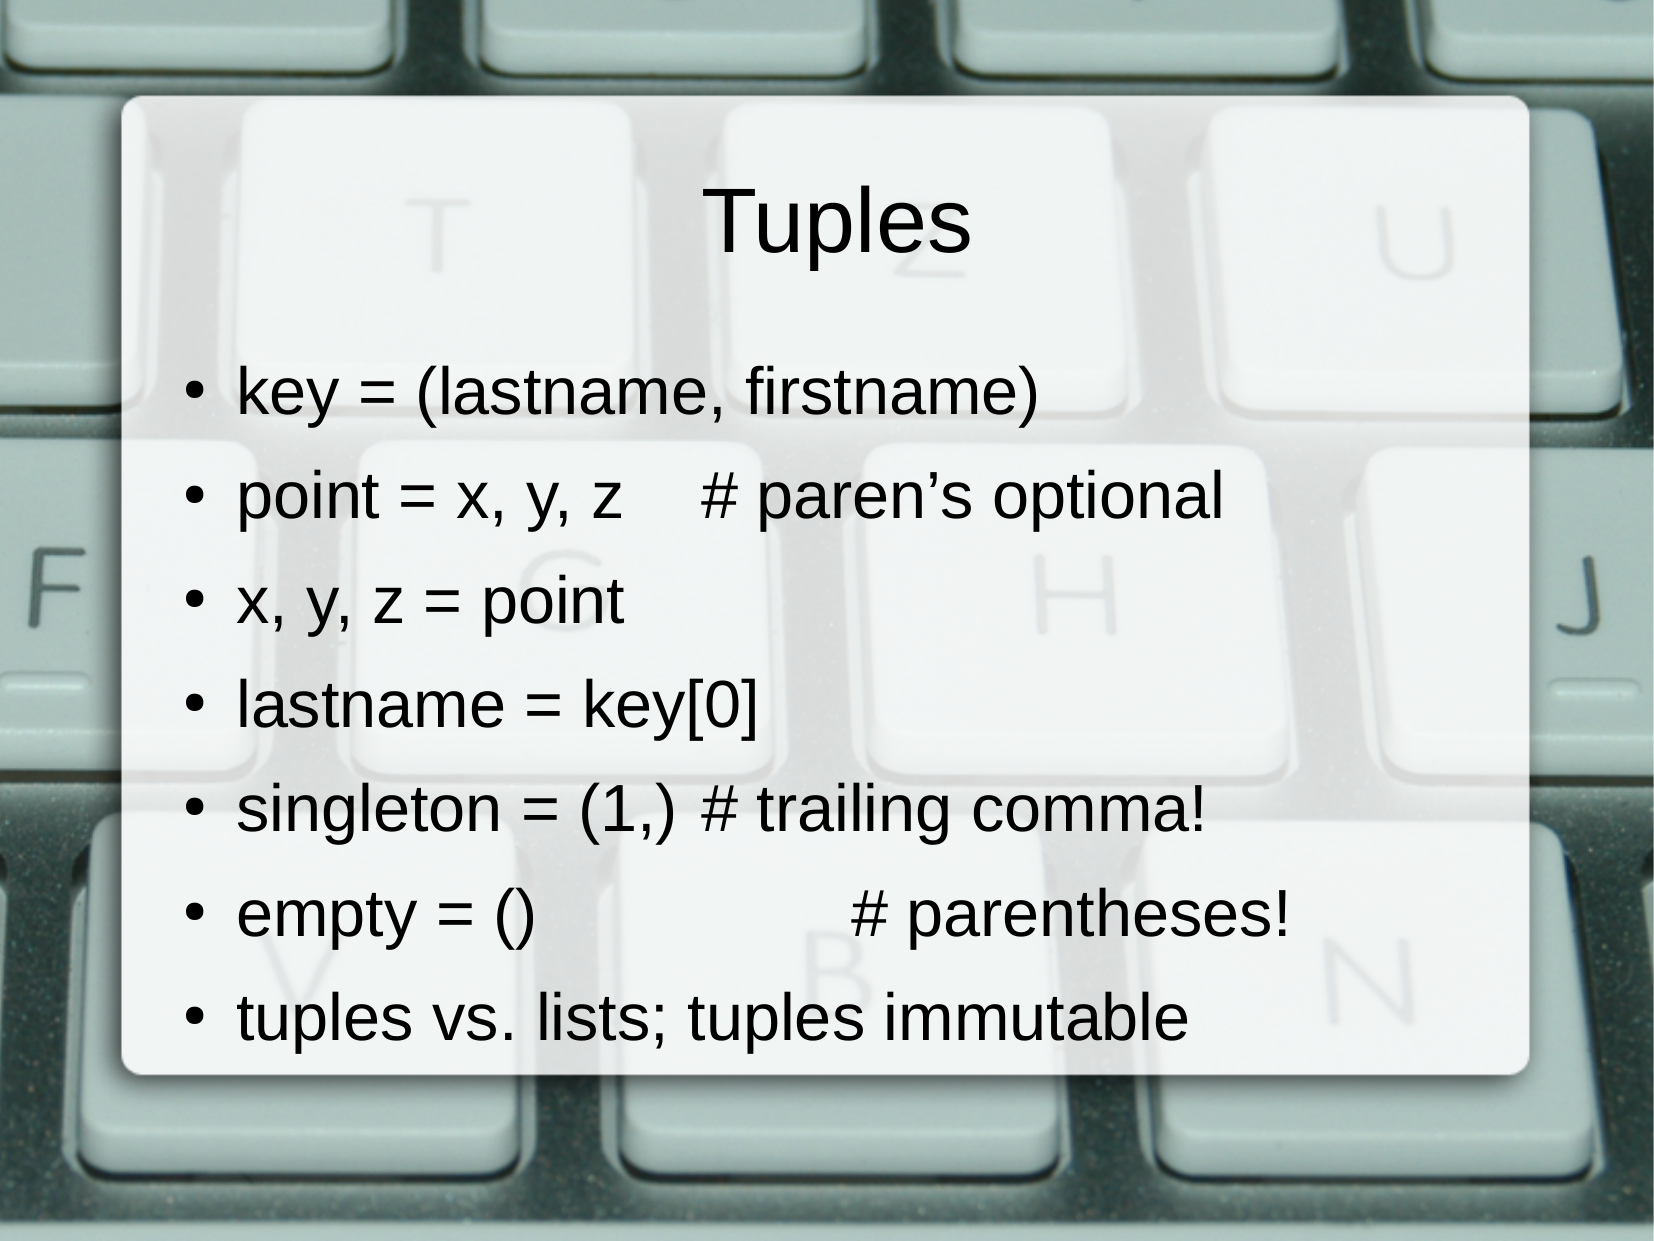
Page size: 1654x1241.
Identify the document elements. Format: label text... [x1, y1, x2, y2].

list key = (lastname, firstname) point = x, y, z # paren’s optional x, y, z = point lastname = key[0] singleton = (1,) # trailing comma! empty = () # parentheses! tuples vs. lists; tuples immutable [147, 354, 1506, 1241]
picture [0, 0, 1654, 1241]
title Tuples [135, 117, 1506, 325]
